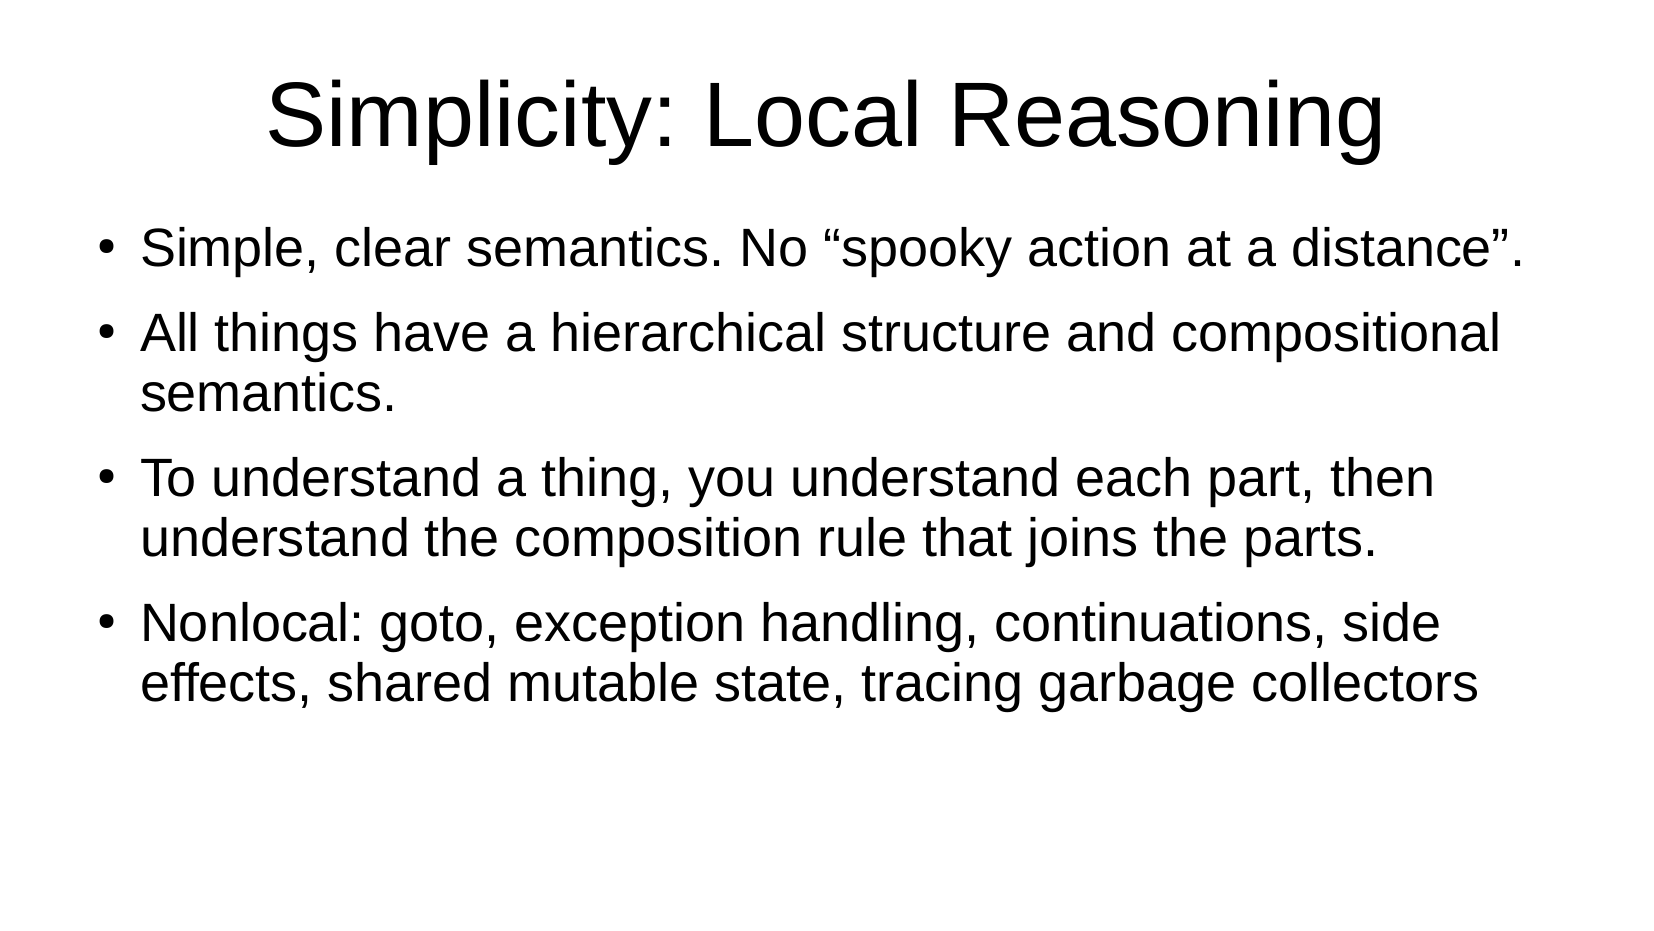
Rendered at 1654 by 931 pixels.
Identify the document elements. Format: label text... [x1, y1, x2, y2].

list Simple, clear semantics. No “spooky action at a distance”. All things have a hierarchical structure and compositional semantics. To understand a thing, you understand each part, then understand the composition rule that joins the parts. Nonlocal: goto, exception handling, continuations, side effects, shared mutable state, tracing garbage collectors [82, 217, 1571, 758]
title Simplicity: Local Reasoning [82, 37, 1571, 193]
